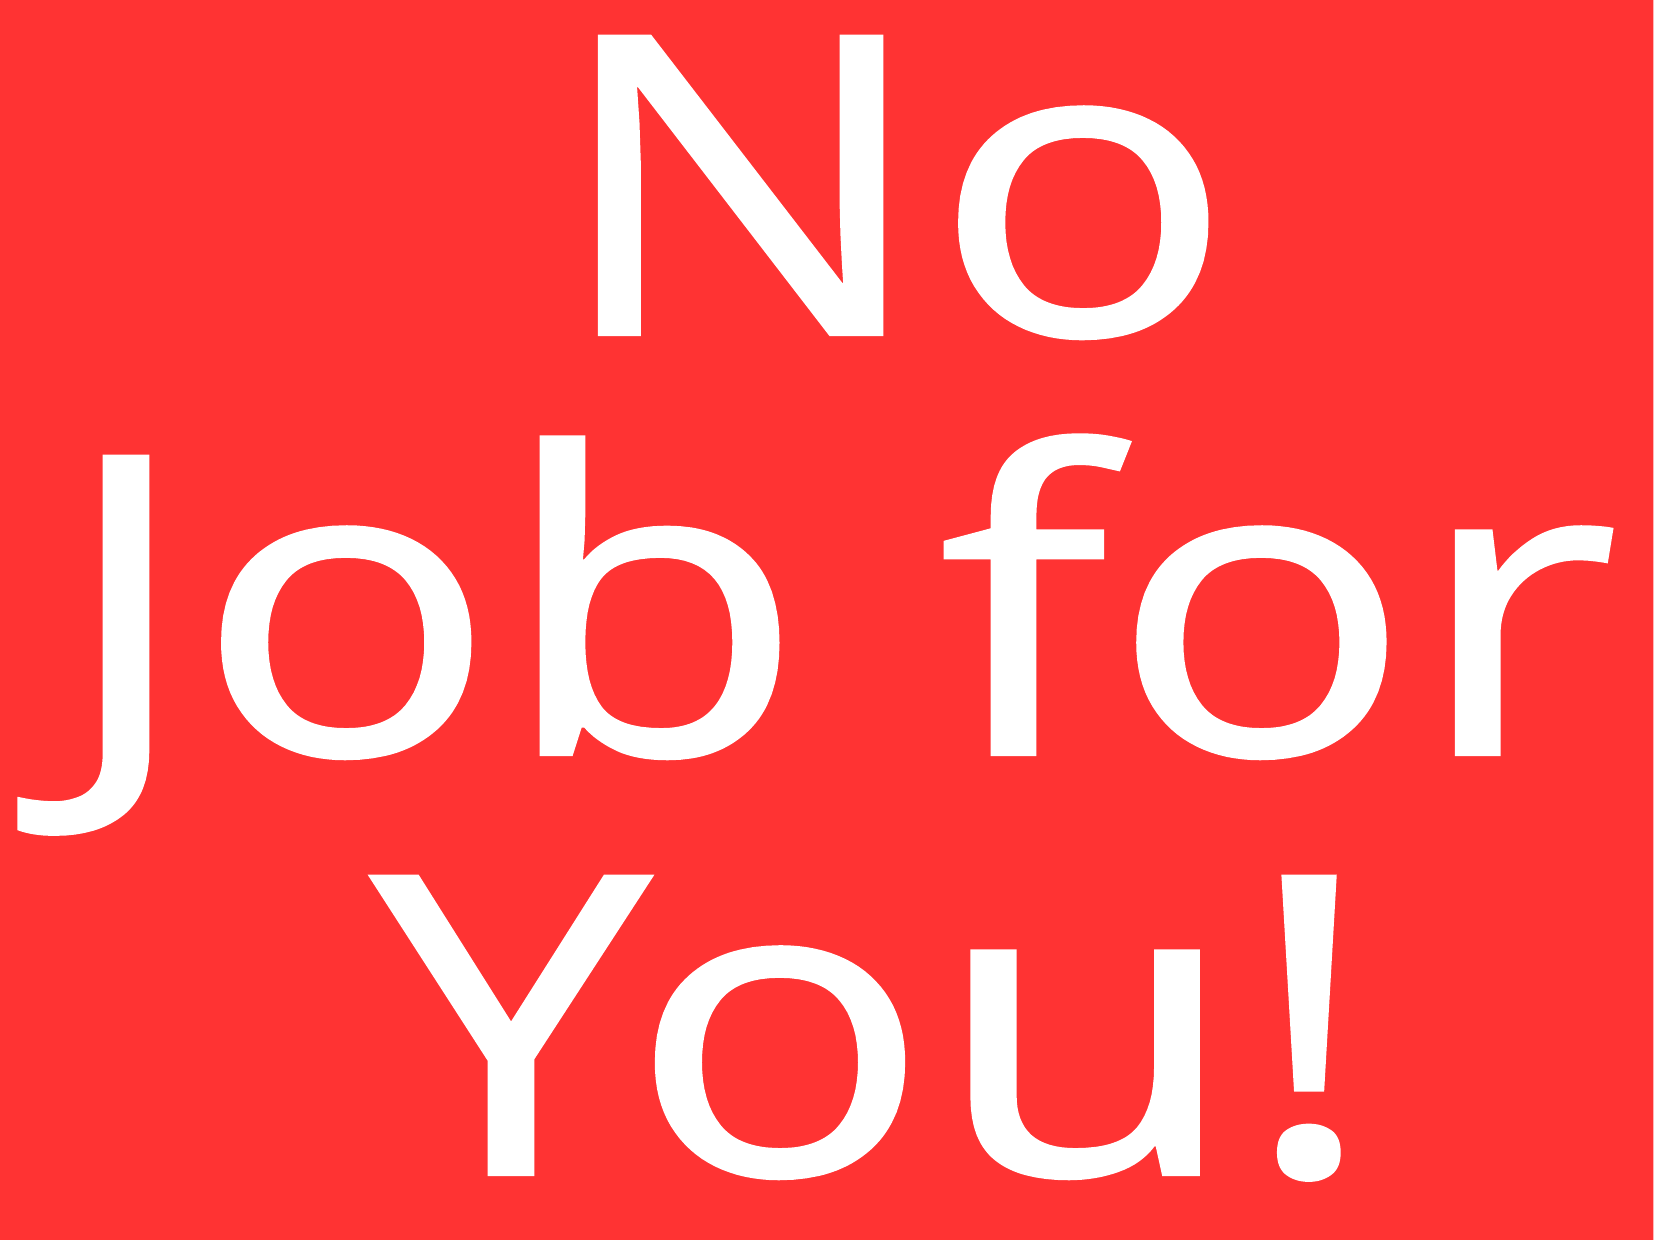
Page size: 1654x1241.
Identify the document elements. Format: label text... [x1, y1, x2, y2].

text_box No Job for You! [944, 434, 1131, 756]
text_box No Job for You! [655, 945, 905, 1180]
text_box No Job for You! [1455, 526, 1613, 756]
text_box No Job for You! [1277, 1124, 1340, 1182]
text_box No Job for You! [958, 106, 1208, 340]
text_box No Job for You! [540, 436, 779, 760]
text_box No Job for You! [369, 875, 654, 1176]
text_box No Job for You! [1282, 875, 1336, 1091]
text_box No Job for You! [221, 526, 471, 760]
text_box No Job for You! [598, 35, 883, 336]
text_box No Job for You! [1136, 526, 1386, 760]
text_box No Job for You! [971, 950, 1199, 1180]
text_box No Job for You! [18, 455, 149, 836]
